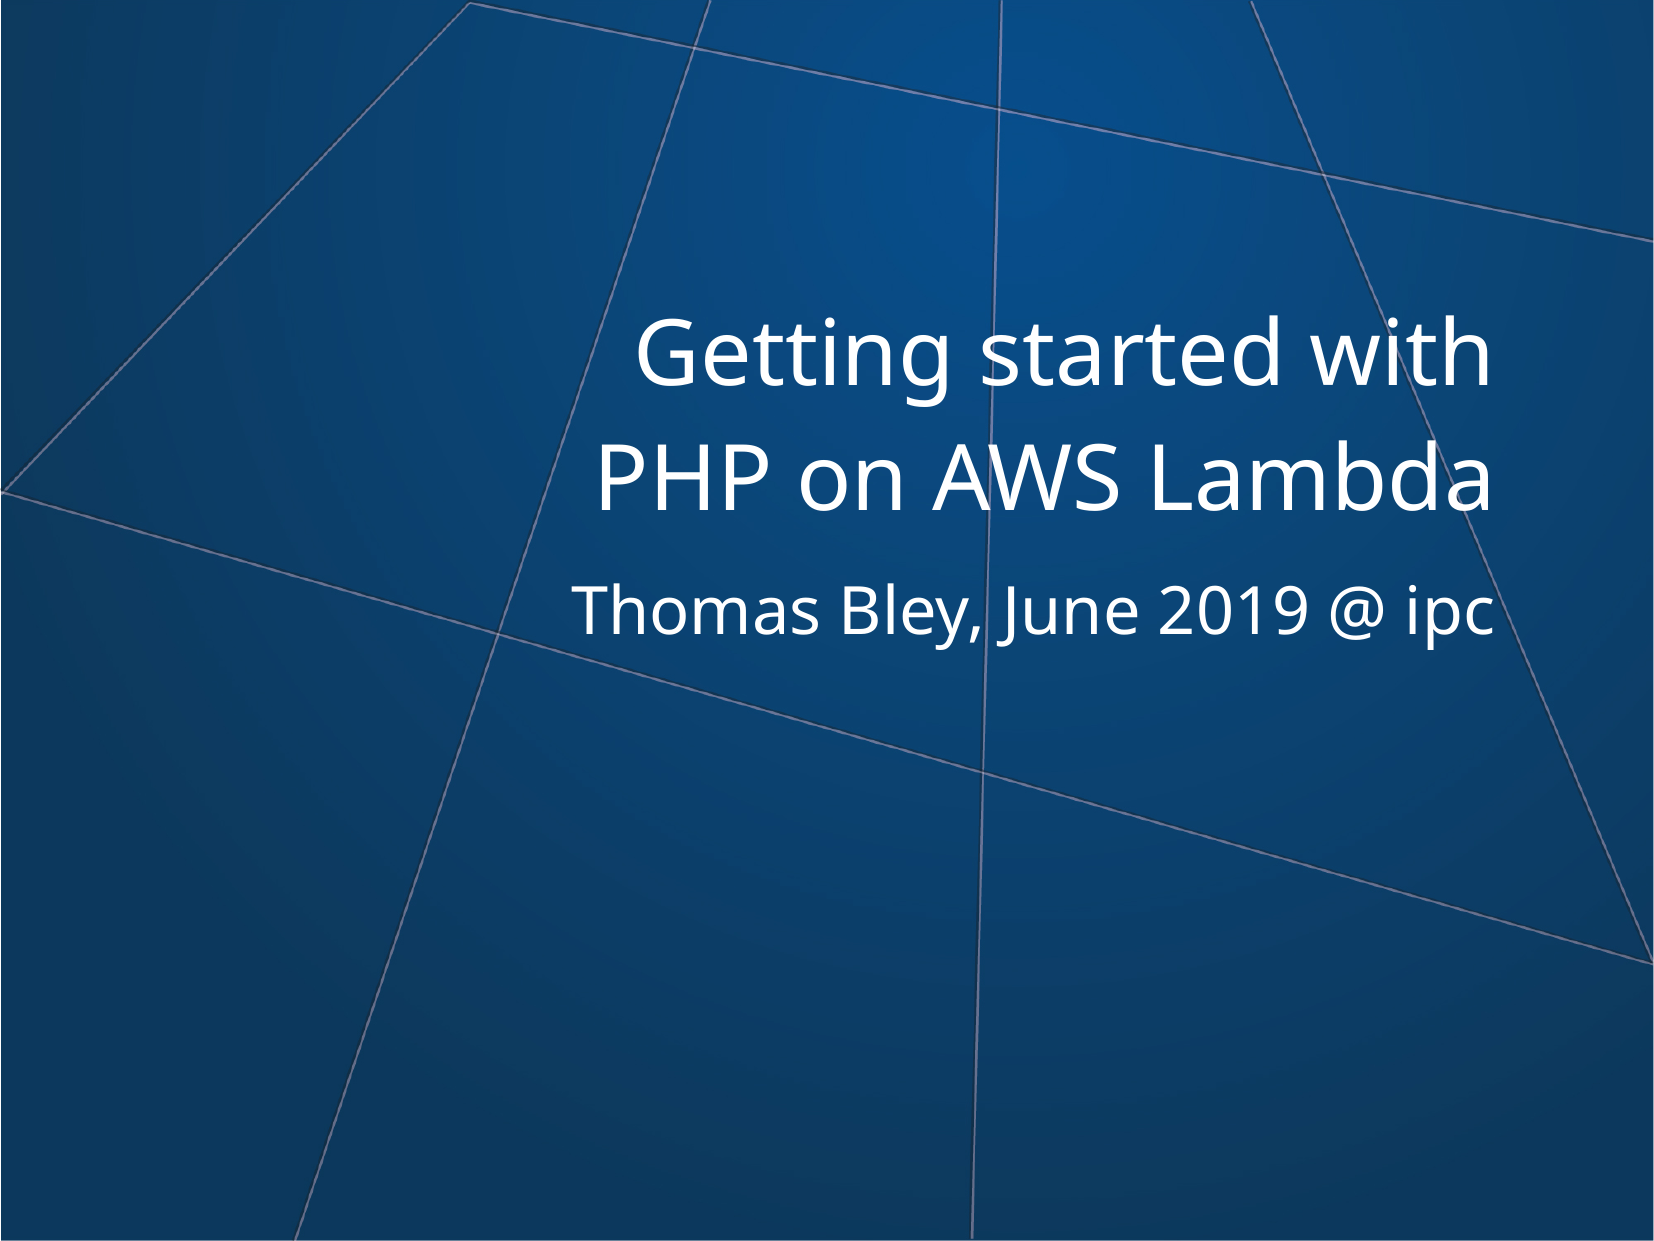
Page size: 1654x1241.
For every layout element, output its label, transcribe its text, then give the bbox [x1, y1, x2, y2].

picture [0, 0, 1654, 1241]
title Getting started with PHP on AWS Lambda [487, 305, 1497, 491]
subtitle Thomas Bley, June 2019 @ ipc [225, 491, 1497, 726]
